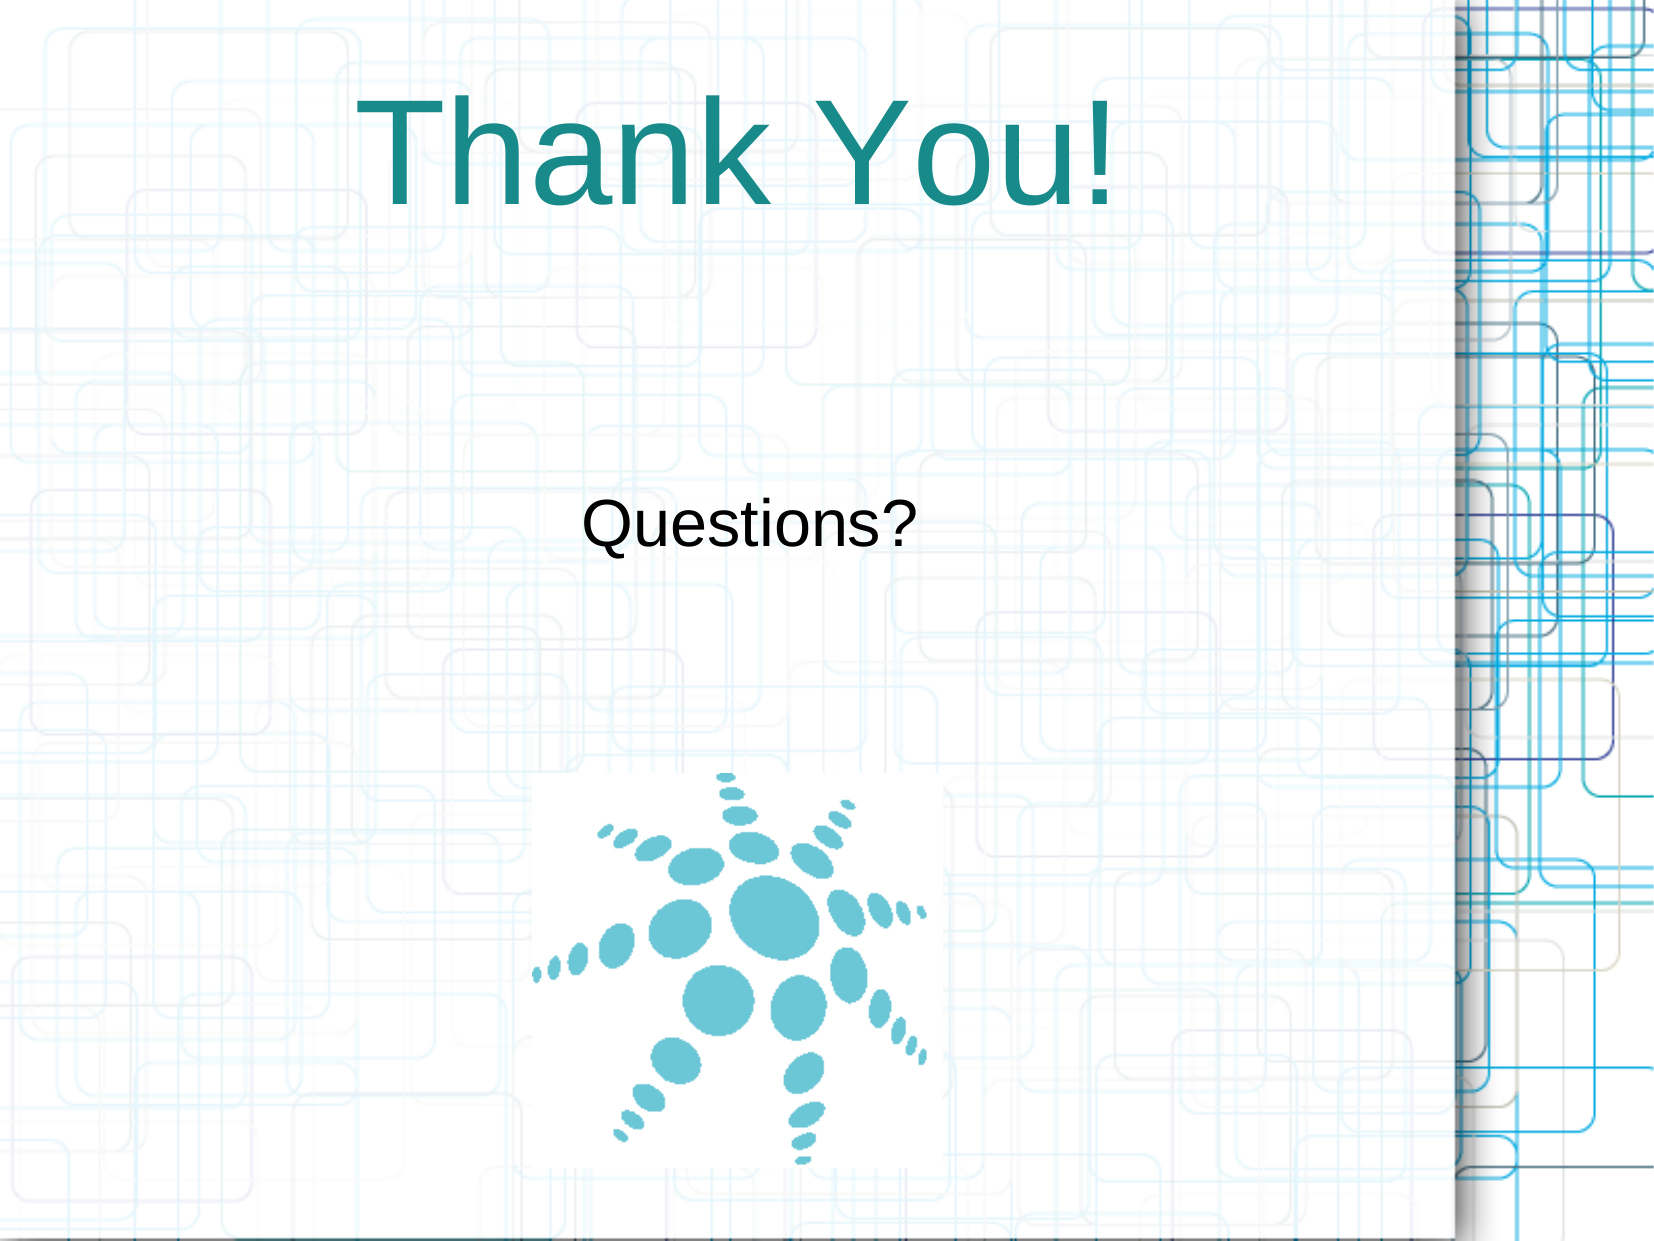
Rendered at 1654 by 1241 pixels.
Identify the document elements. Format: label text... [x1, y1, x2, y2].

picture [0, 0, 1654, 1241]
subtitle Questions? [82, 351, 1418, 696]
title Thank You! [59, 49, 1418, 257]
